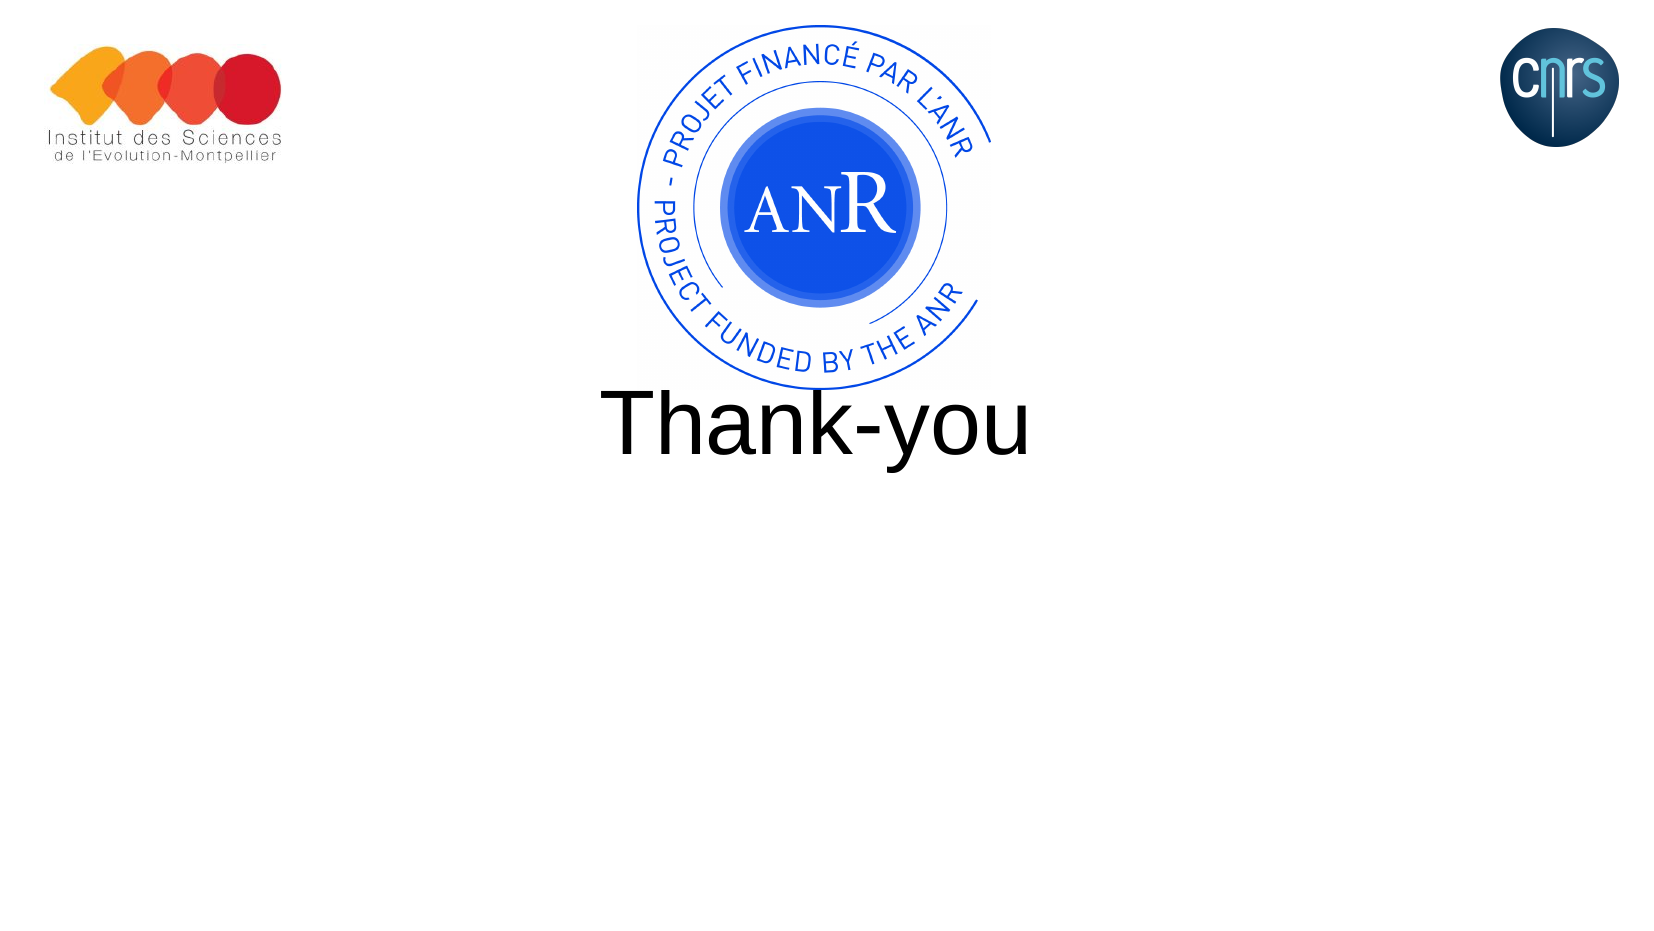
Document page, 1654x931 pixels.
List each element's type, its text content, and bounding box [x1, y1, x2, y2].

title Thank-you [71, 345, 1561, 501]
picture [637, 25, 991, 391]
picture [44, 44, 286, 165]
picture [1454, 28, 1654, 147]
